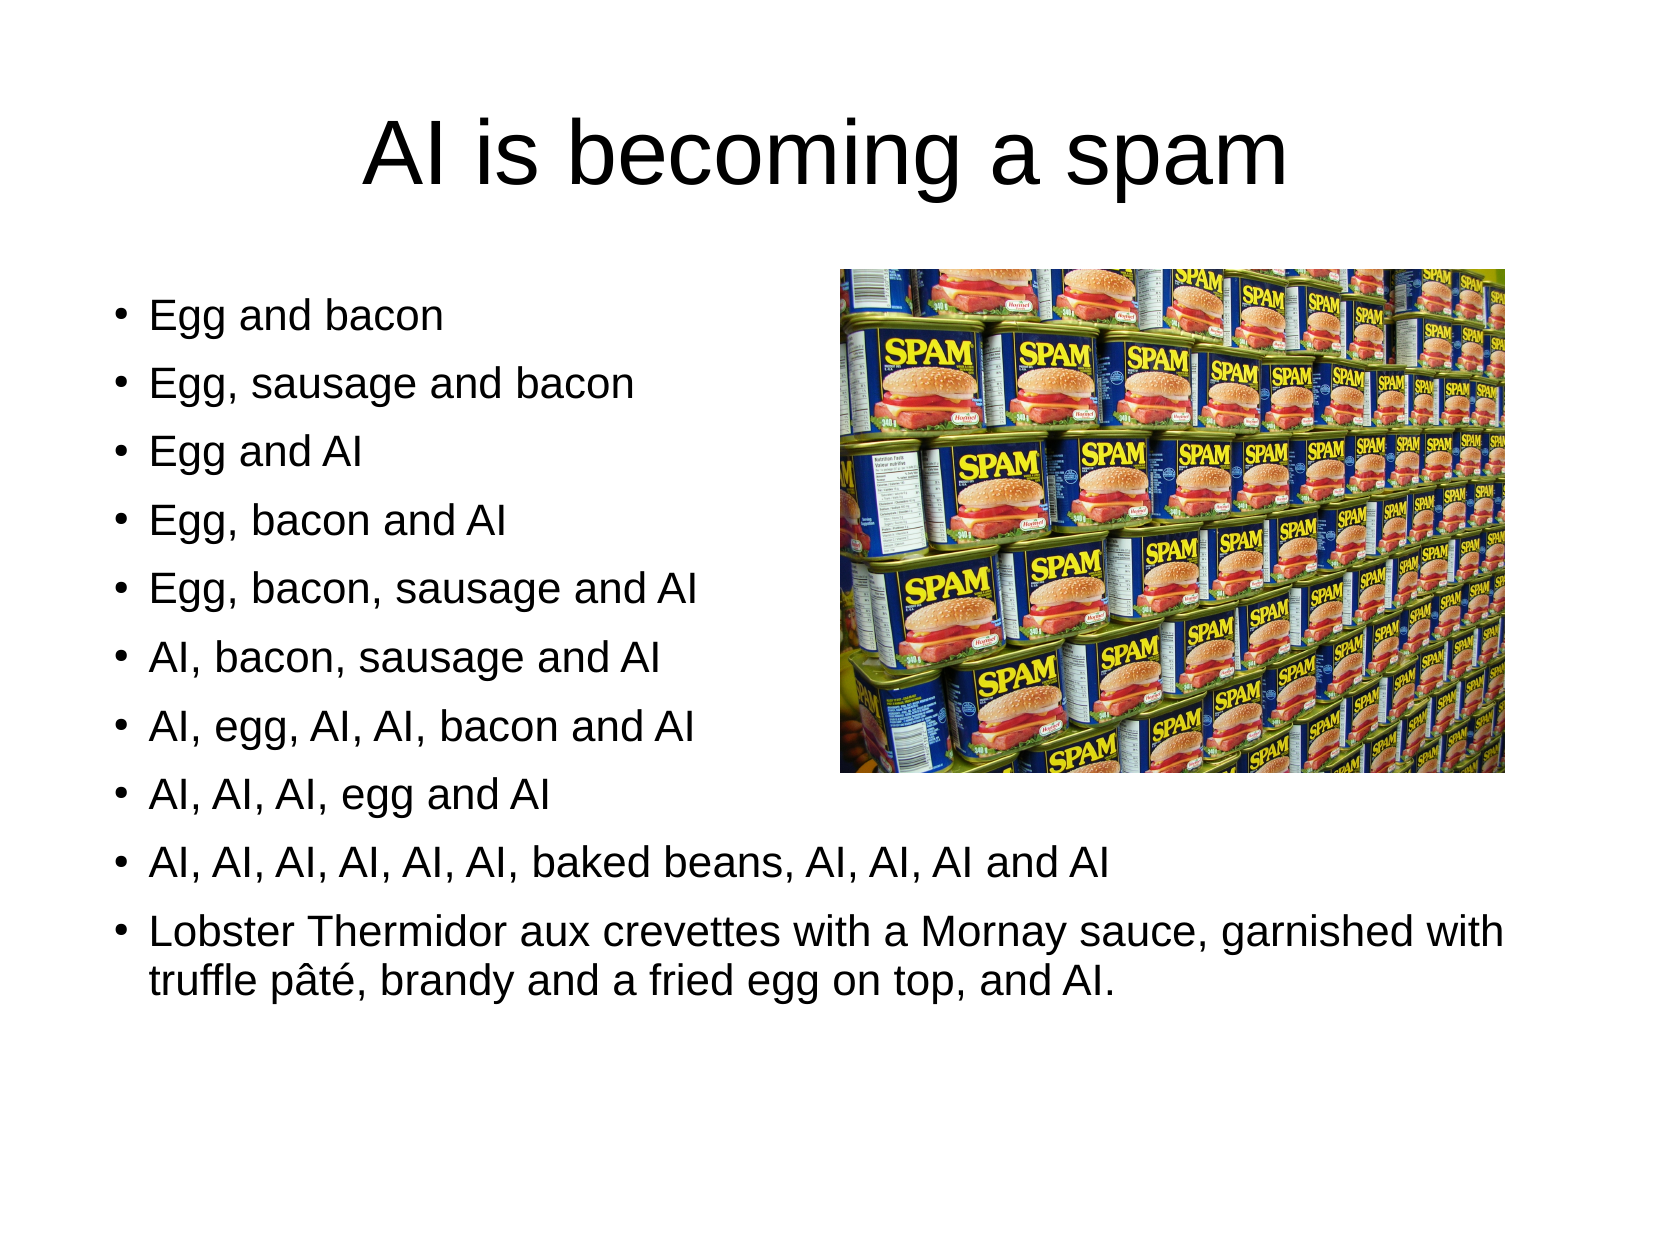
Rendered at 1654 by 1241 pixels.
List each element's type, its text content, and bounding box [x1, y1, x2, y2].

title AI is becoming a spam [82, 49, 1571, 257]
list Egg and bacon Egg, sausage and bacon Egg and AI Egg, bacon and AI Egg, bacon, sausage and AI AI, bacon, sausage and AI AI, egg, AI, AI, bacon and AI AI, AI, AI, egg and AI AI, AI, AI, AI, AI, AI, baked beans, AI, AI, AI and AI Lobster Thermidor aux crevettes with a Mornay sauce, garnished with truffle pâté, brandy and a fried egg on top, and AI. [101, 290, 1591, 1010]
picture [840, 269, 1505, 773]
